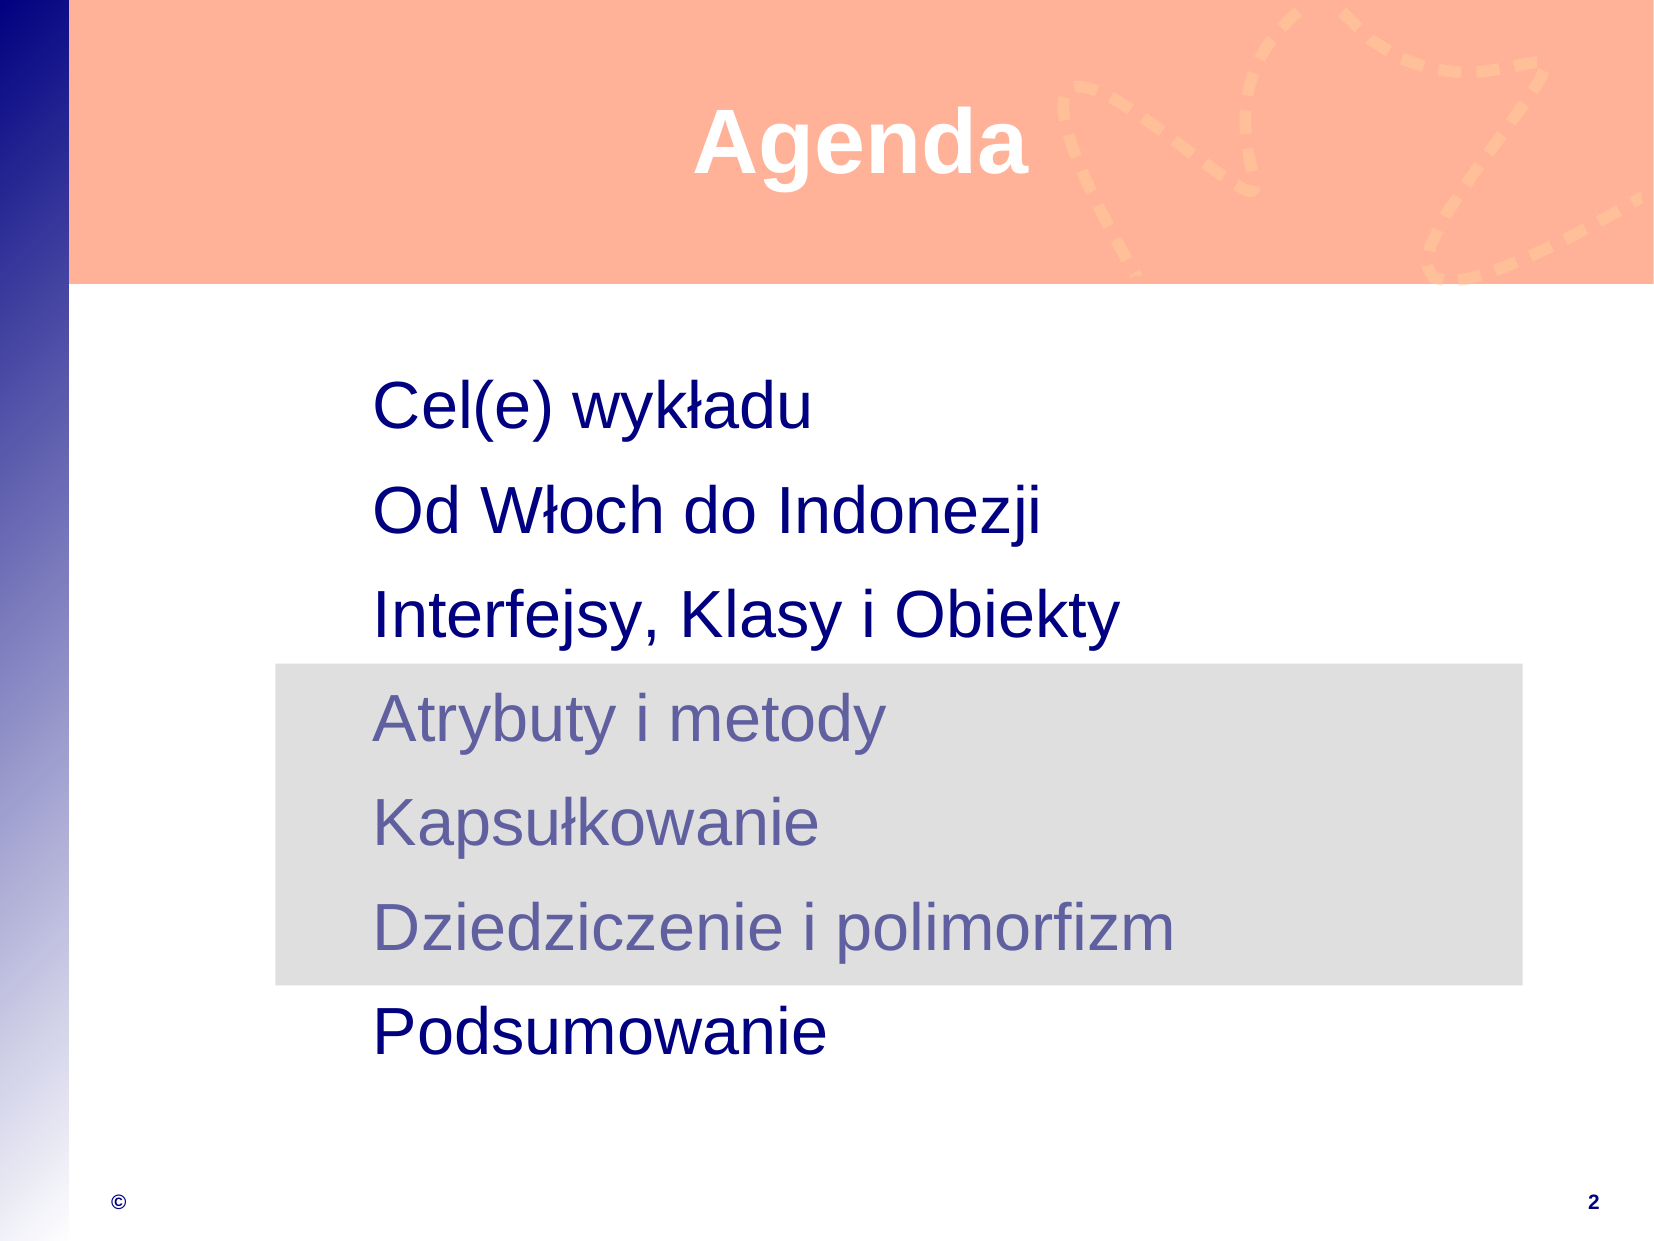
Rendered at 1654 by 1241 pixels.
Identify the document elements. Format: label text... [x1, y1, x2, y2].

title Agenda [104, 37, 1617, 246]
text_box [275, 663, 1523, 986]
list Cel(e) wykładu Od Włoch do Indonezji Interfejsy, Klasy i Obiekty Atrybuty i metody Kapsułkowanie Dziedziczenie i polimorfizm Podsumowanie [355, 368, 1423, 663]
list Cel(e) wykładu Od Włoch do Indonezji Interfejsy, Klasy i Obiekty Atrybuty i metody Kapsułkowanie Dziedziczenie i polimorfizm Podsumowanie [355, 986, 1423, 1069]
